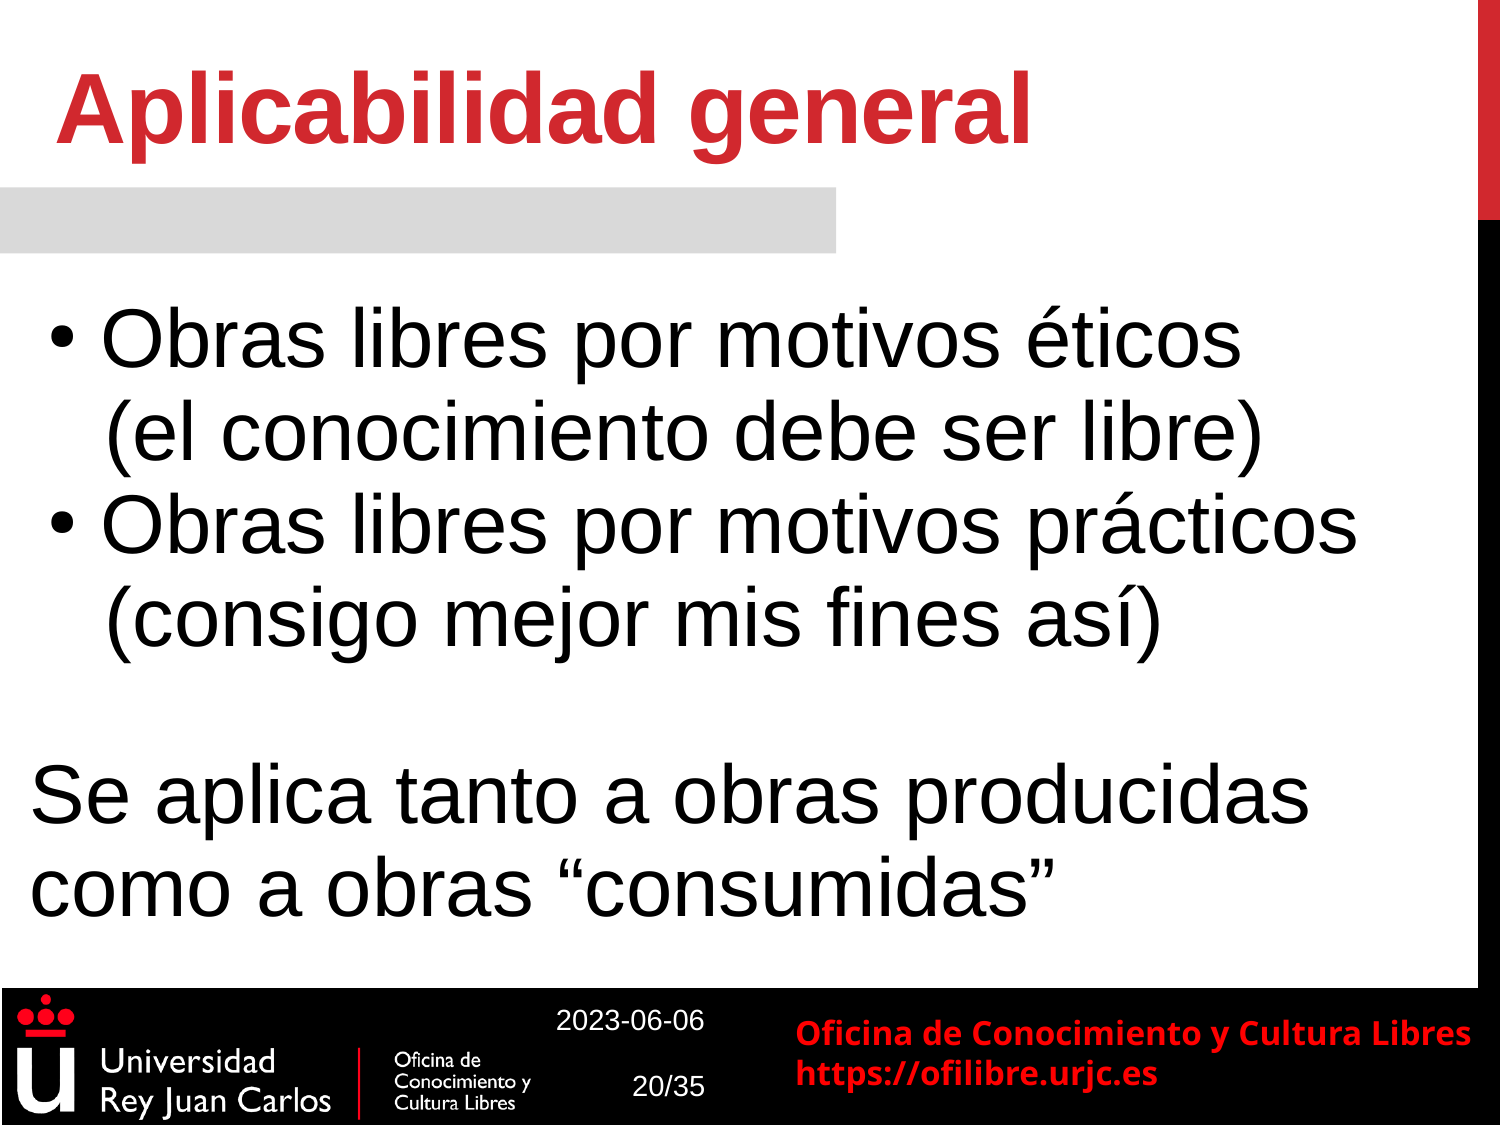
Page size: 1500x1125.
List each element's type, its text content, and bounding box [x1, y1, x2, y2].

text_box Obras libres por motivos éticos (el conocimiento debe ser libre) Obras libres por motivos prácticos (consigo mejor mis fines así) Se aplica tanto a obras producidas como a obras “consumidas” [15, 285, 1426, 961]
picture [17, 994, 531, 1120]
text_box Aplicabilidad general [39, 24, 1366, 172]
title [75, 7, 1425, 196]
